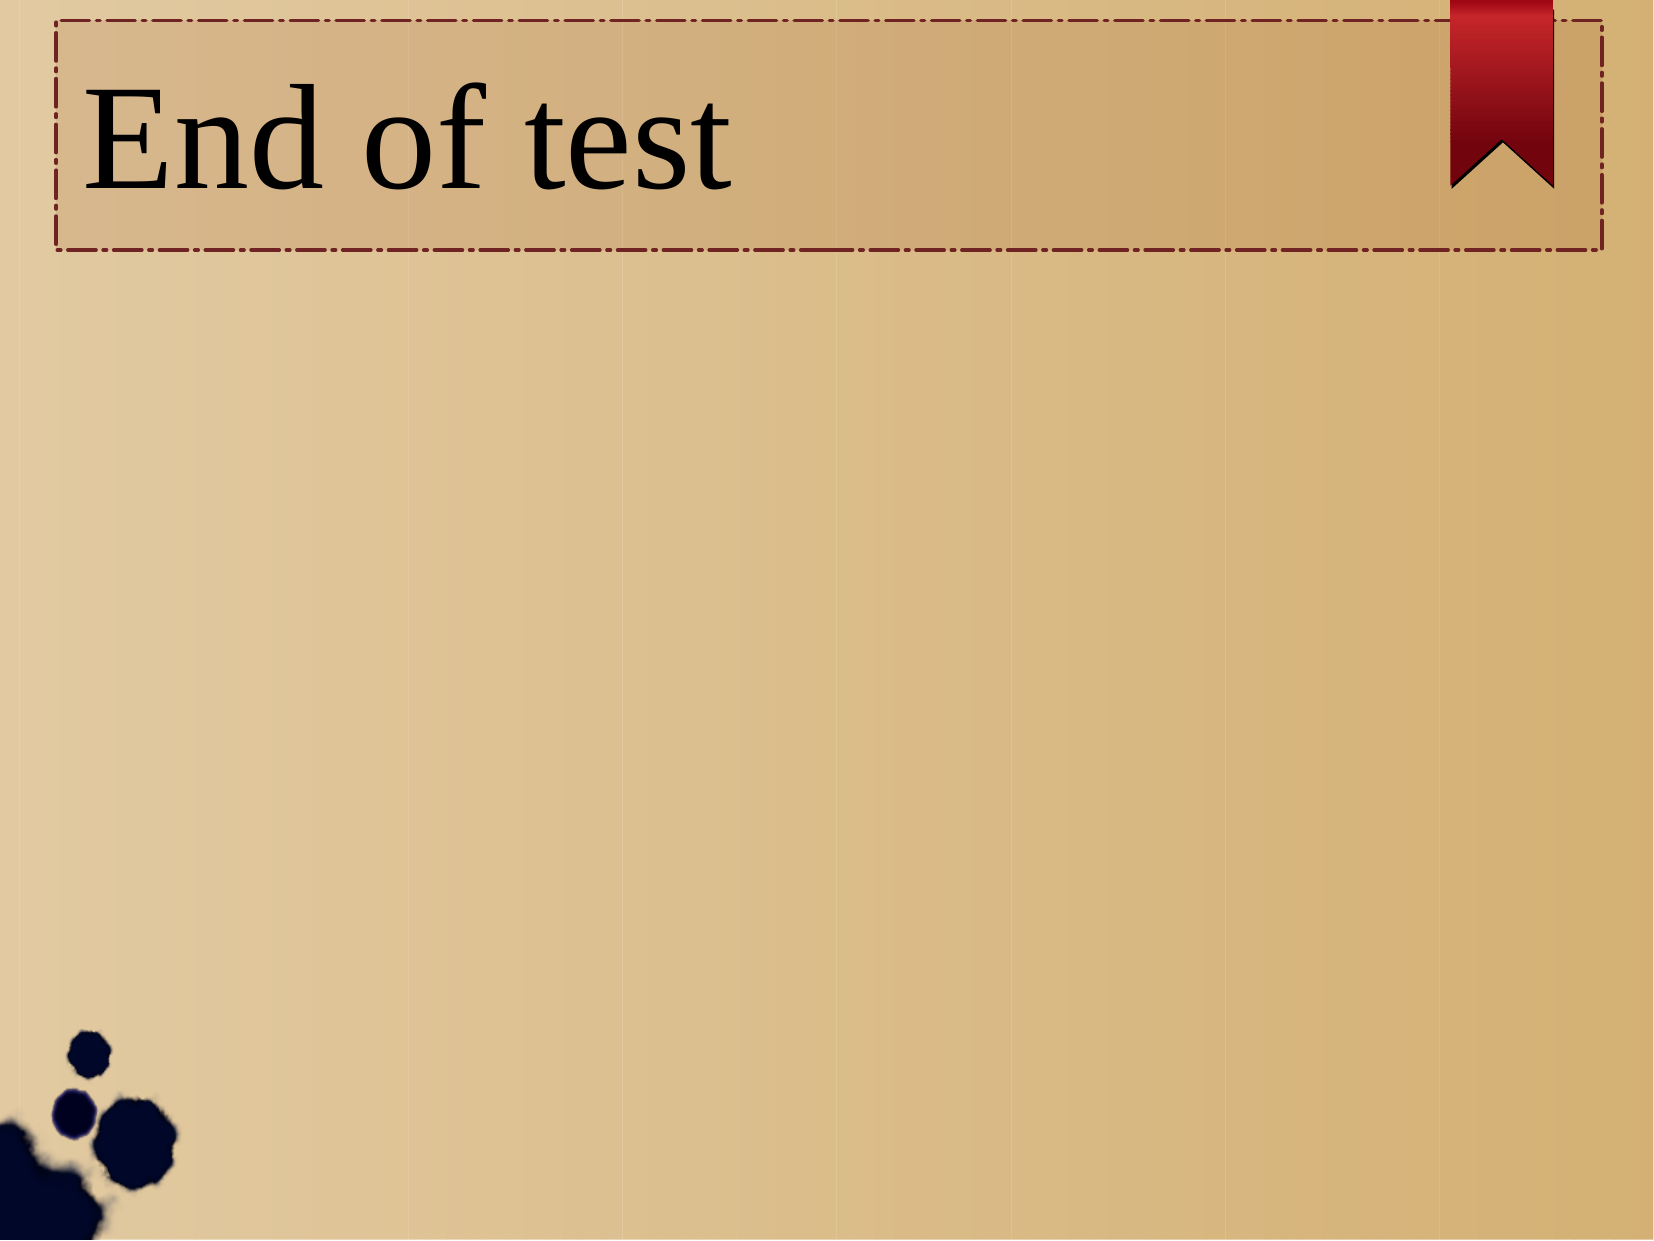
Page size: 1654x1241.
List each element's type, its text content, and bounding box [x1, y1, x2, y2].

title End of test [82, 47, 1412, 229]
